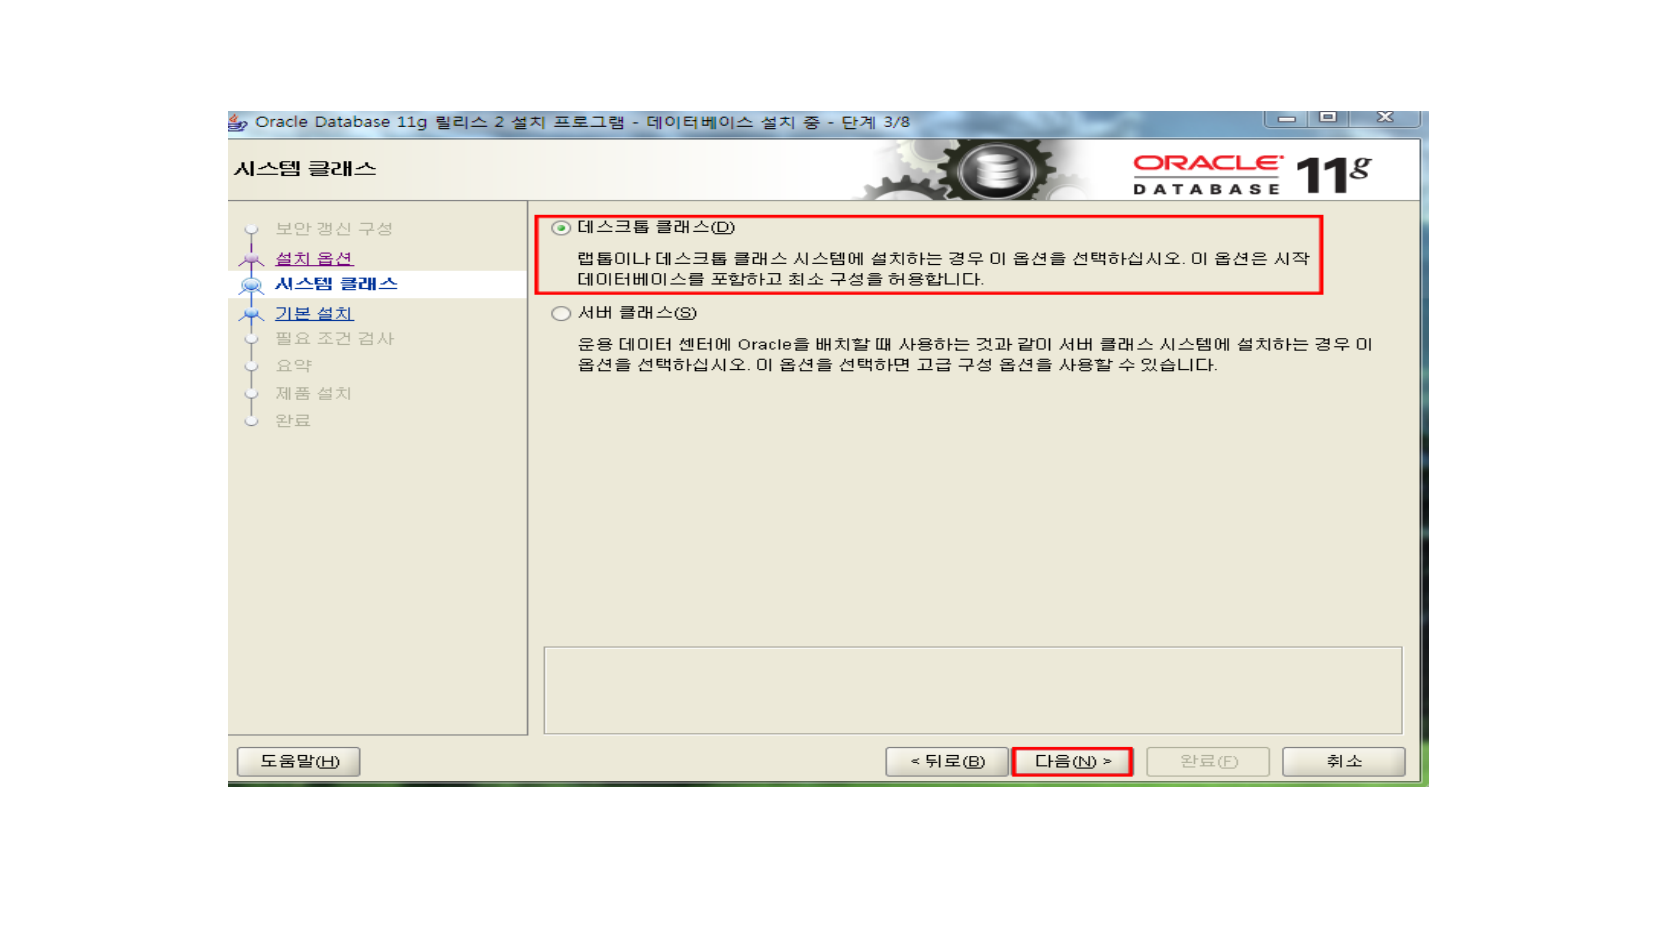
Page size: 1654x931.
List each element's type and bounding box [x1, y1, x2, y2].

picture [228, 111, 1429, 787]
